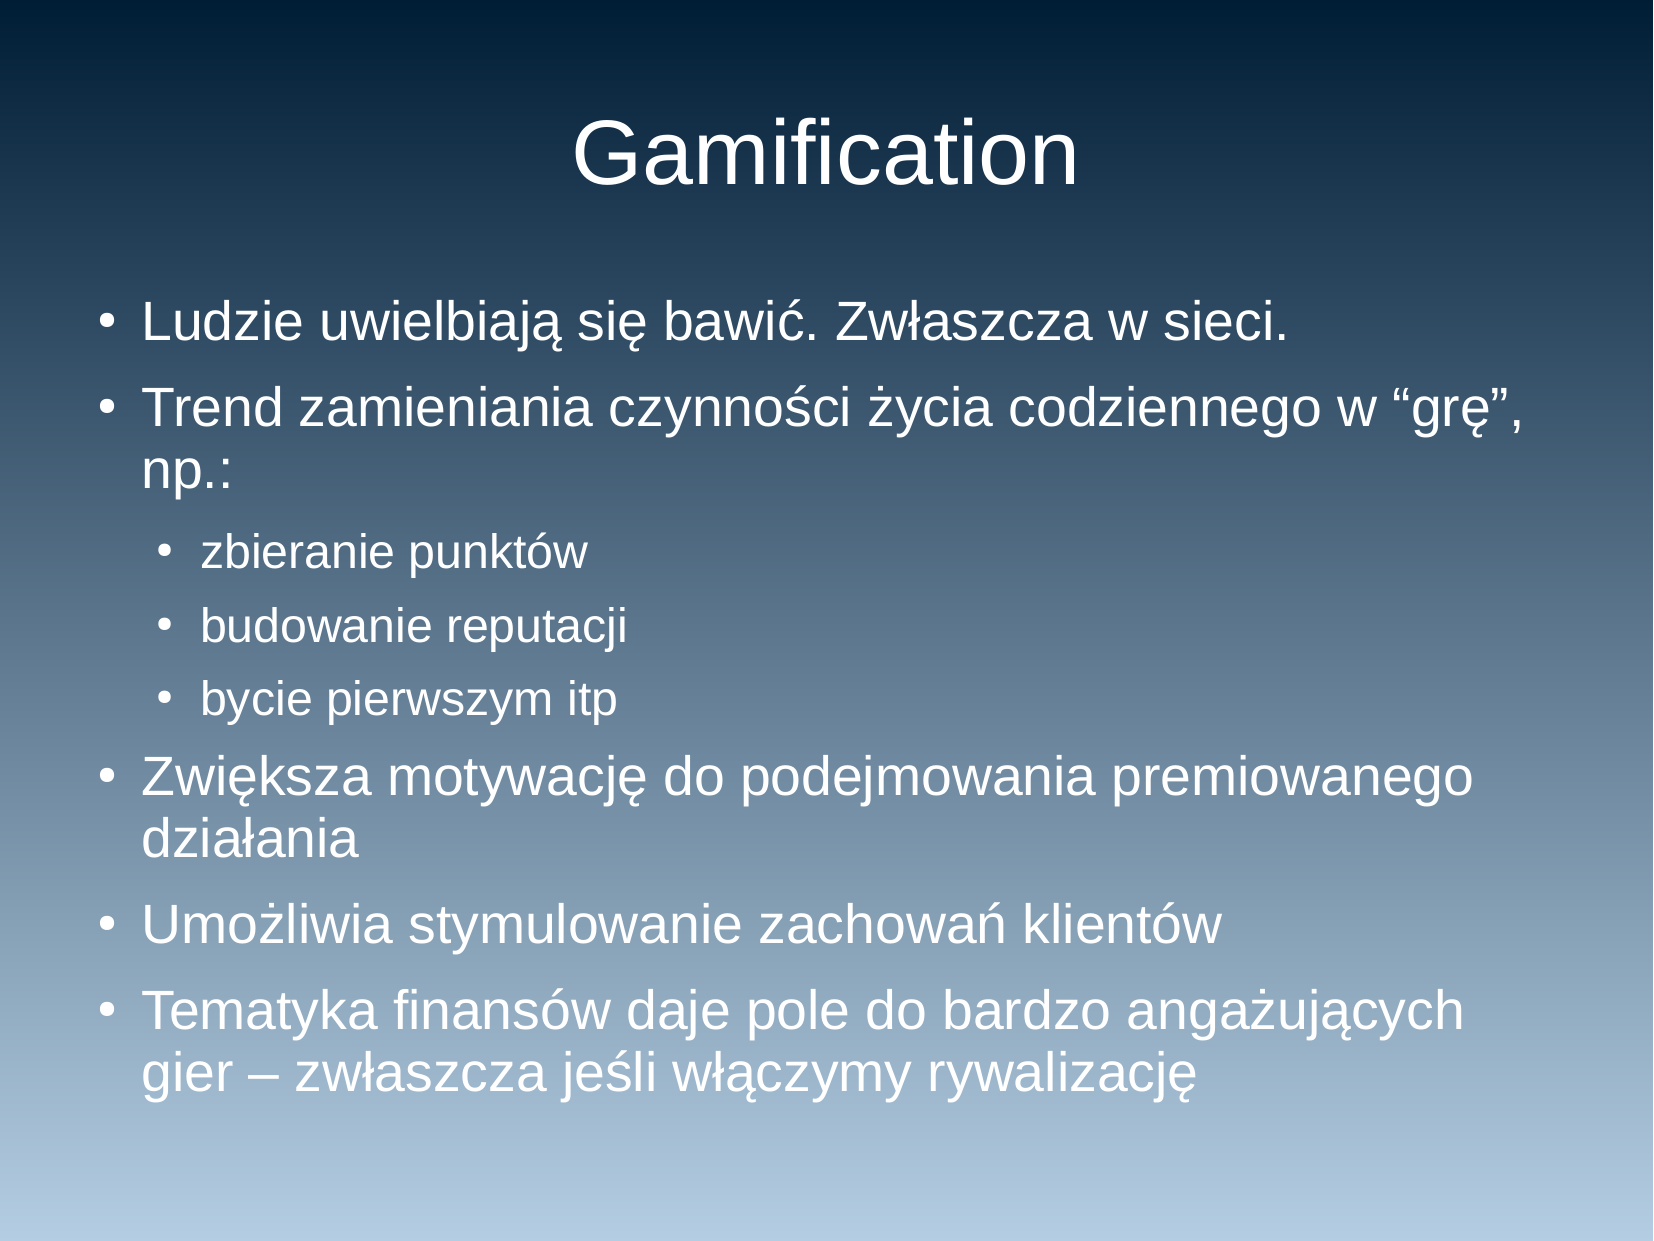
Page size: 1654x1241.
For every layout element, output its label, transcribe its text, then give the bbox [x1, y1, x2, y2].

title Gamification [82, 49, 1571, 257]
list Ludzie uwielbiają się bawić. Zwłaszcza w sieci. Trend zamieniania czynności życia codziennego w “grę”, np.: zbieranie punktów budowanie reputacji bycie pierwszym itp Zwiększa motywację do podejmowania premiowanego działania Umożliwia stymulowanie zachowań klientów Tematyka finansów daje pole do bardzo angażujących gier – zwłaszcza jeśli włączymy rywalizację [82, 290, 1571, 1109]
